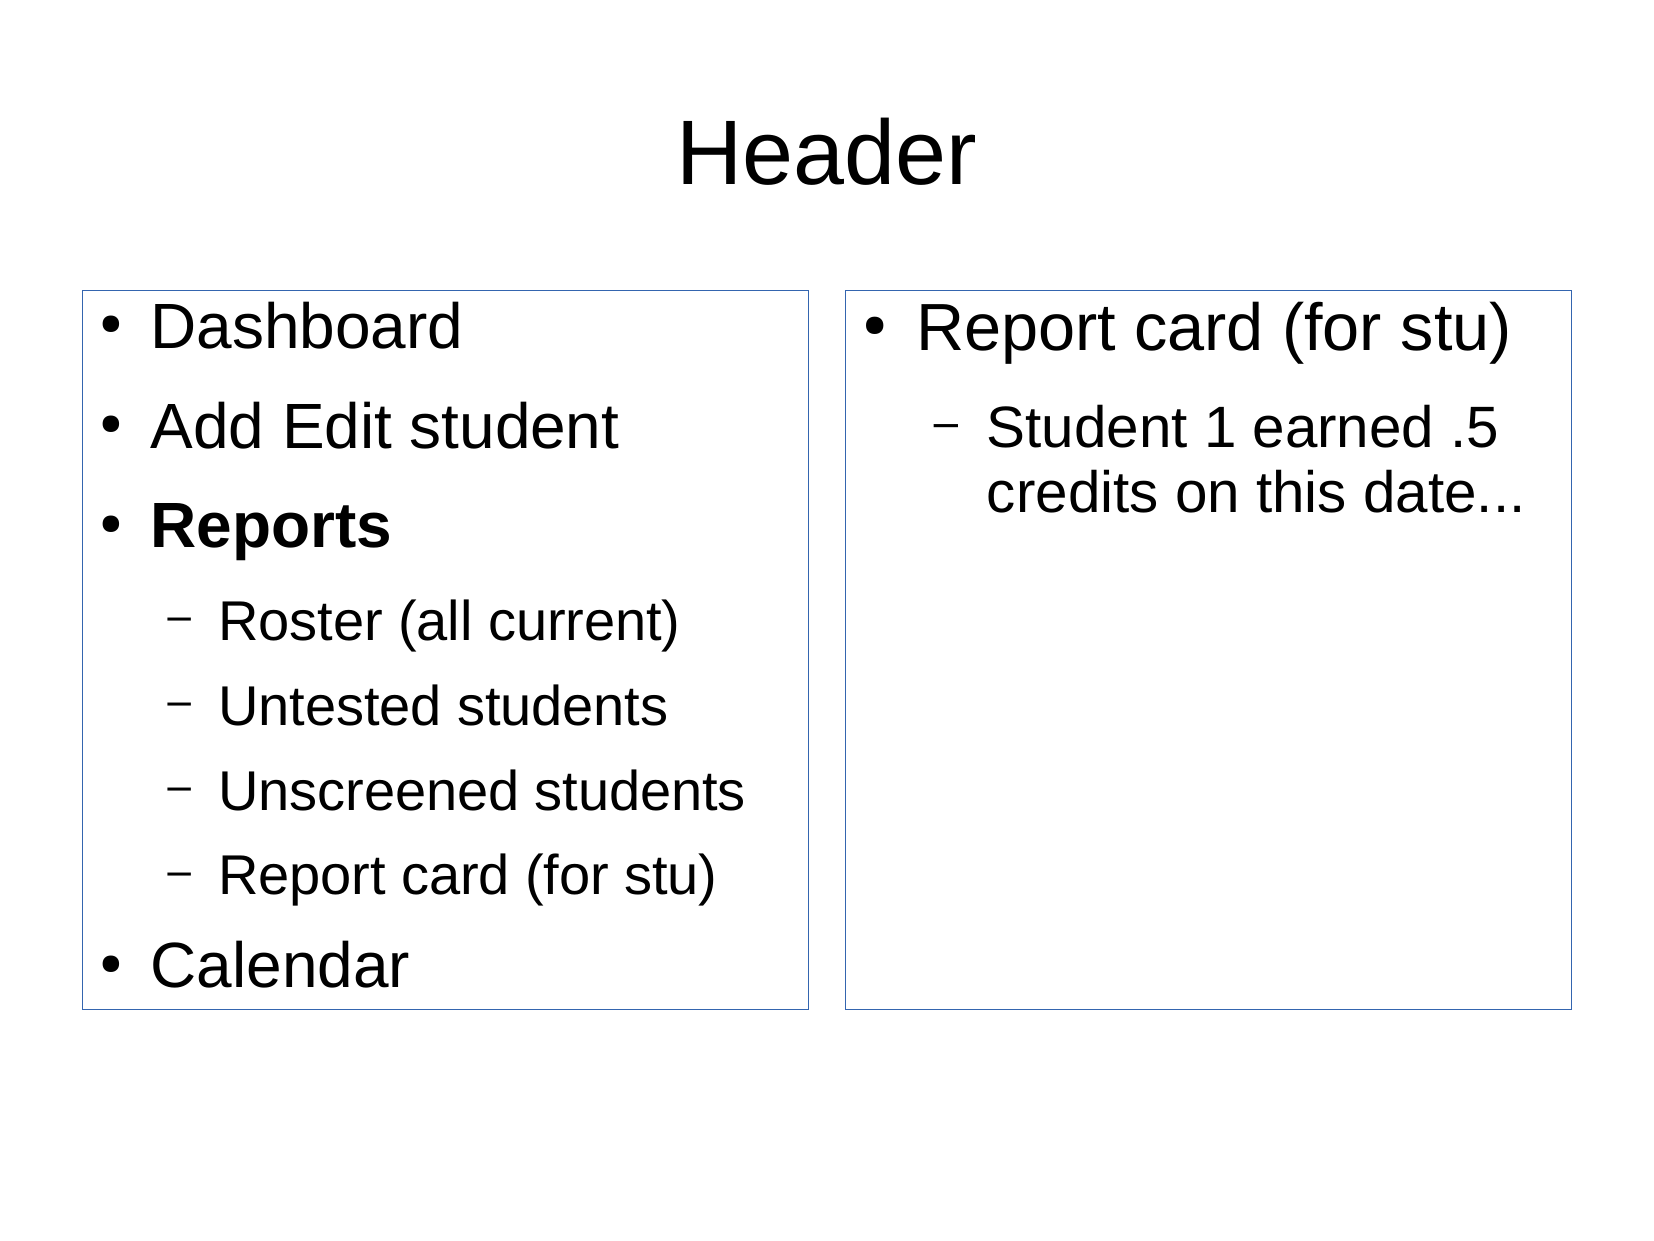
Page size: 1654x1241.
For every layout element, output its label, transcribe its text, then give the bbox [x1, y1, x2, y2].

title Header [82, 49, 1571, 257]
list Dashboard Add Edit student Reports Roster (all current) Untested students Unscreened students Report card (for stu) Calendar [82, 290, 809, 1010]
list Report card (for stu) Student 1 earned .5 credits on this date... [845, 290, 1572, 1010]
